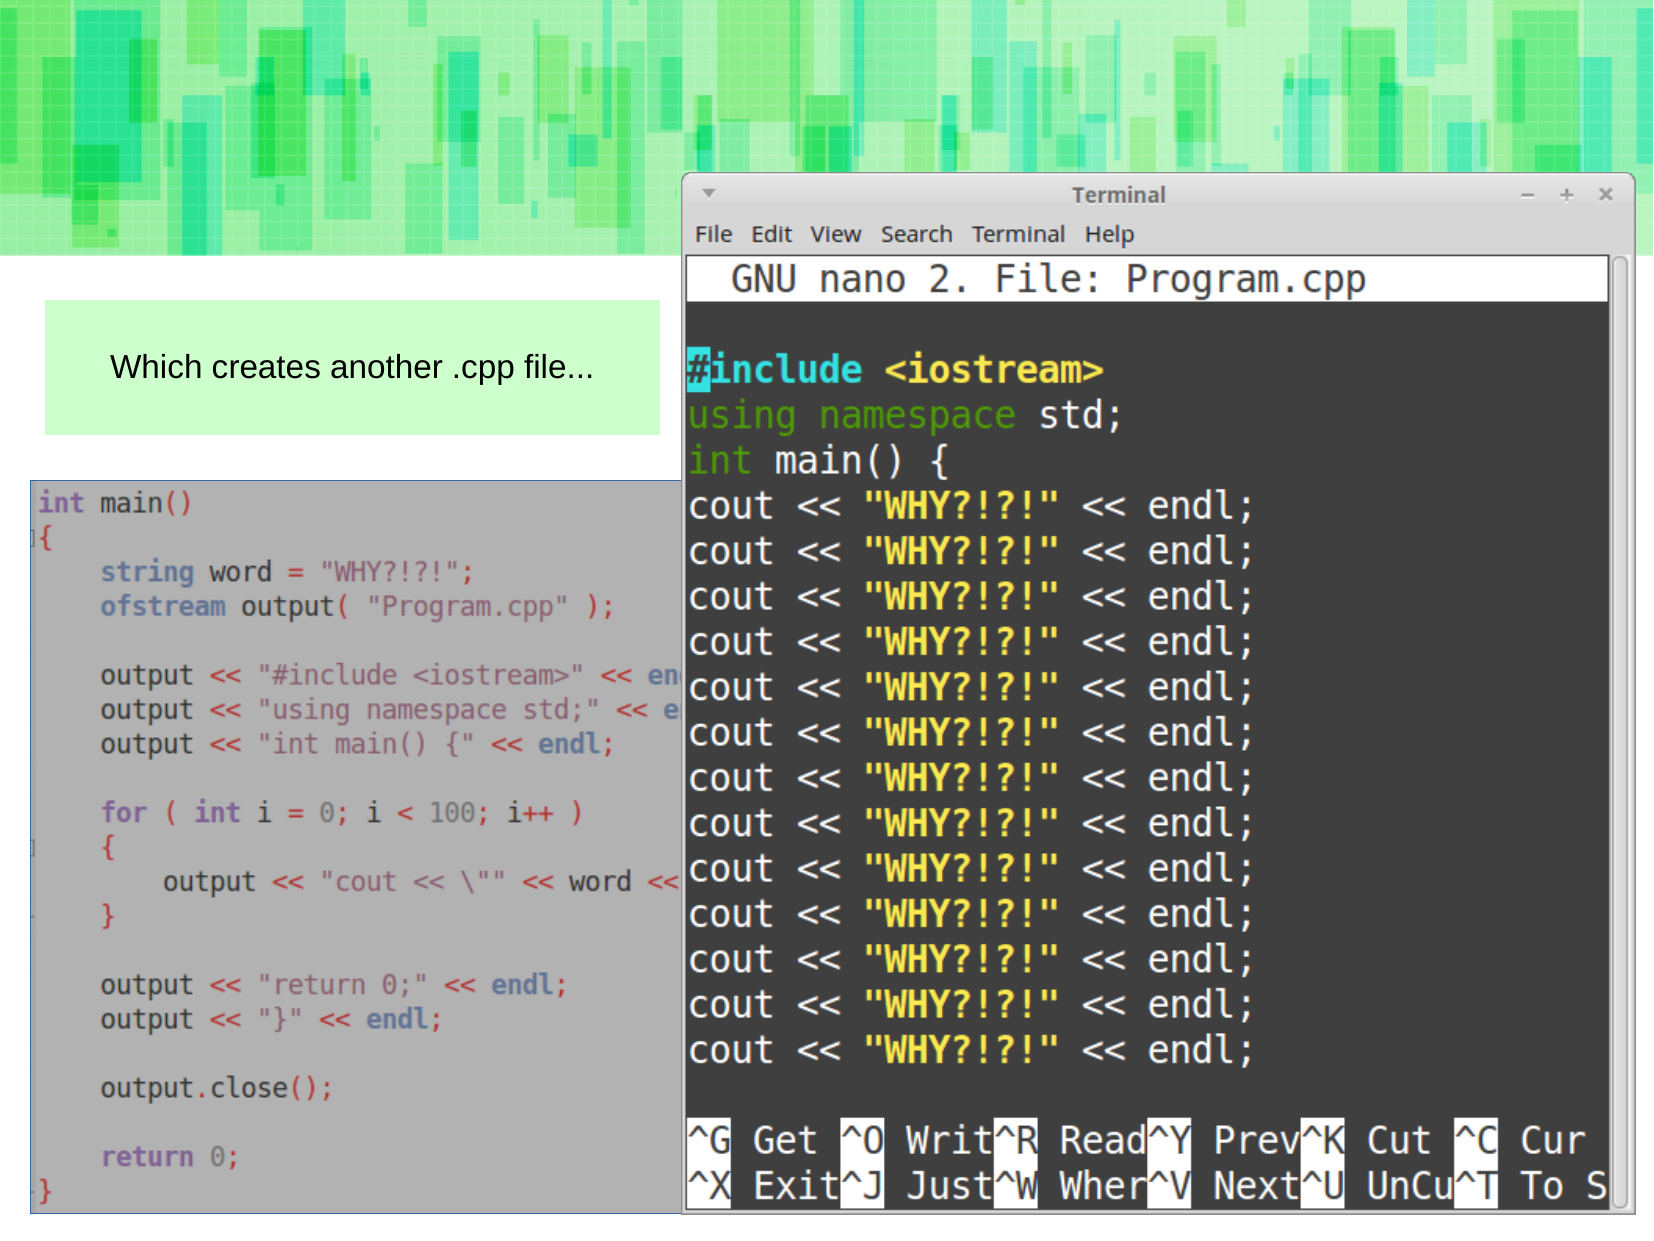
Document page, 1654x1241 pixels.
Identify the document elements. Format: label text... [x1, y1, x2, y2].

picture [0, 0, 1654, 1241]
text_box [30, 480, 681, 1214]
text_box Which creates another .cpp file... [45, 300, 661, 436]
